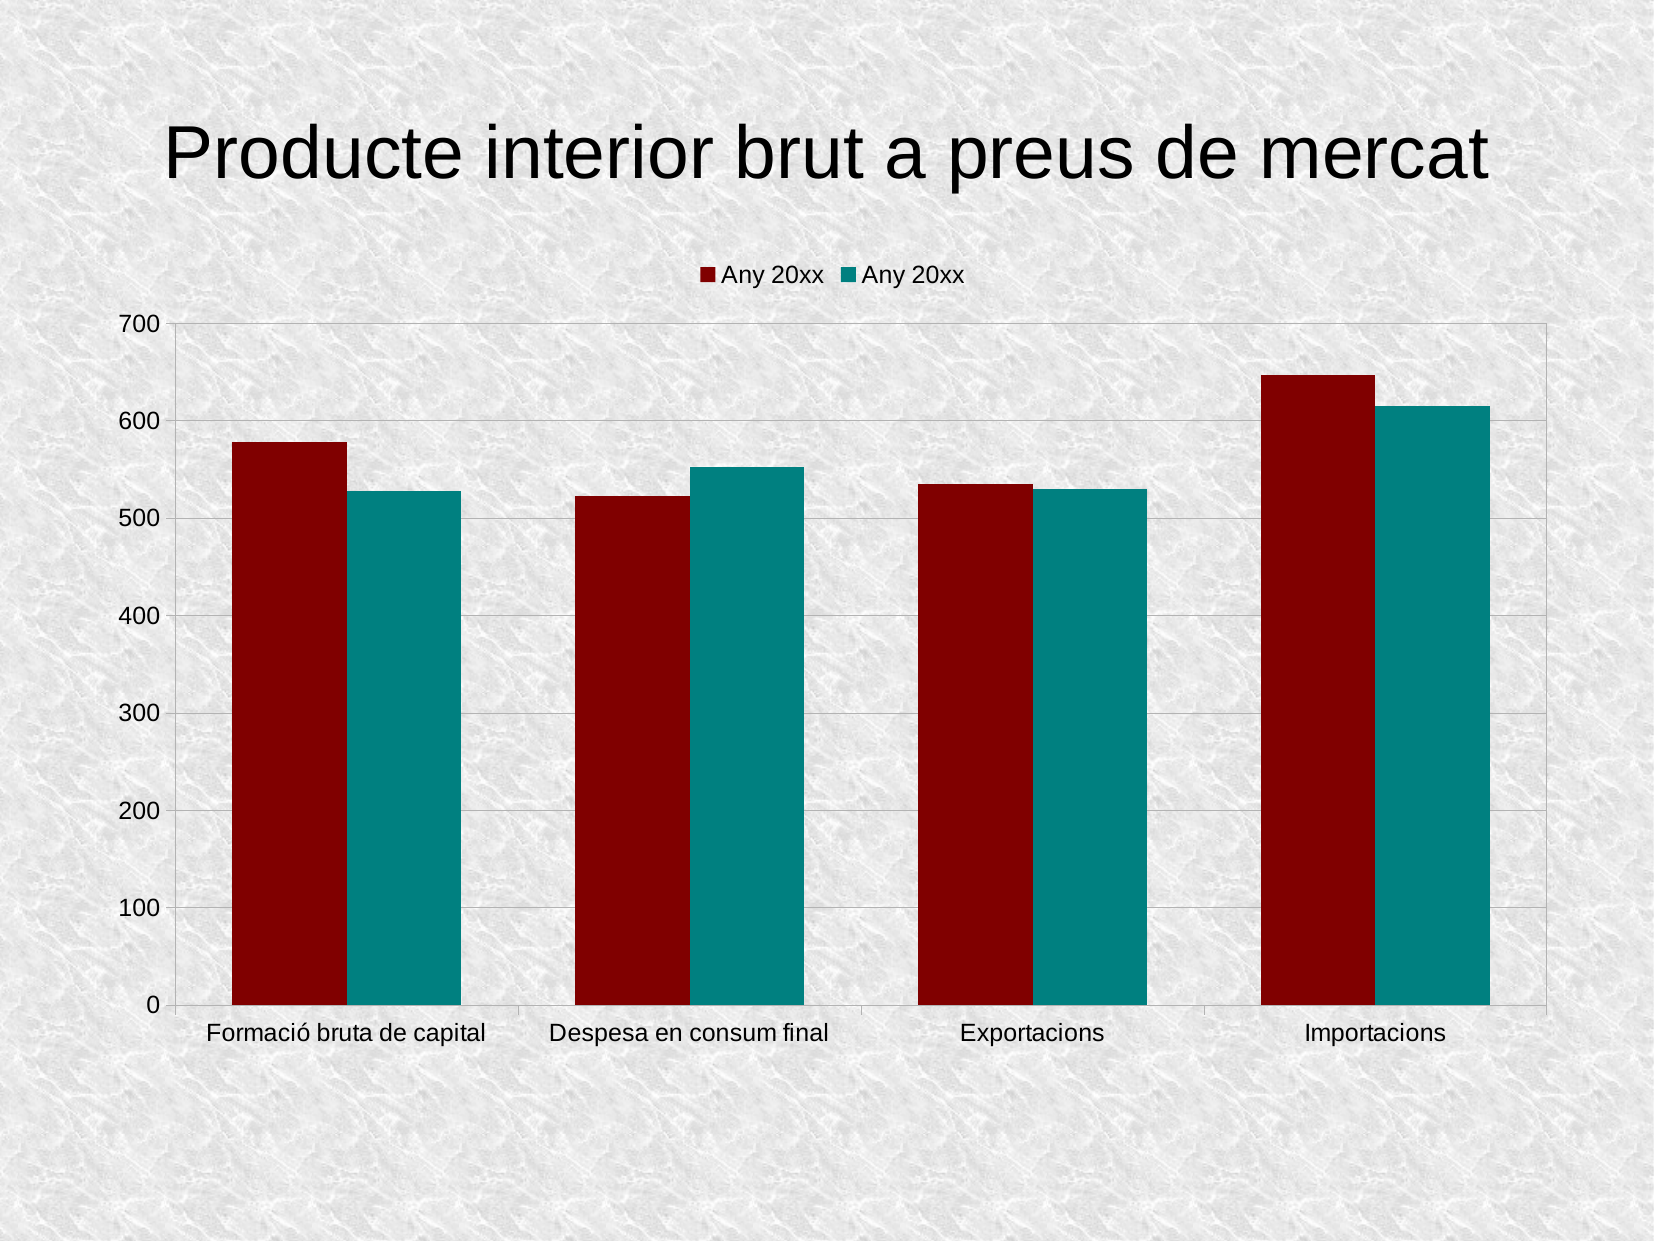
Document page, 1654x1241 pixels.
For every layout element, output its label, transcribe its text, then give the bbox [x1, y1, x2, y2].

title Producte interior brut a preus de mercat [82, 49, 1571, 257]
picture [0, 0, 1654, 1241]
chart [88, 244, 1577, 1063]
